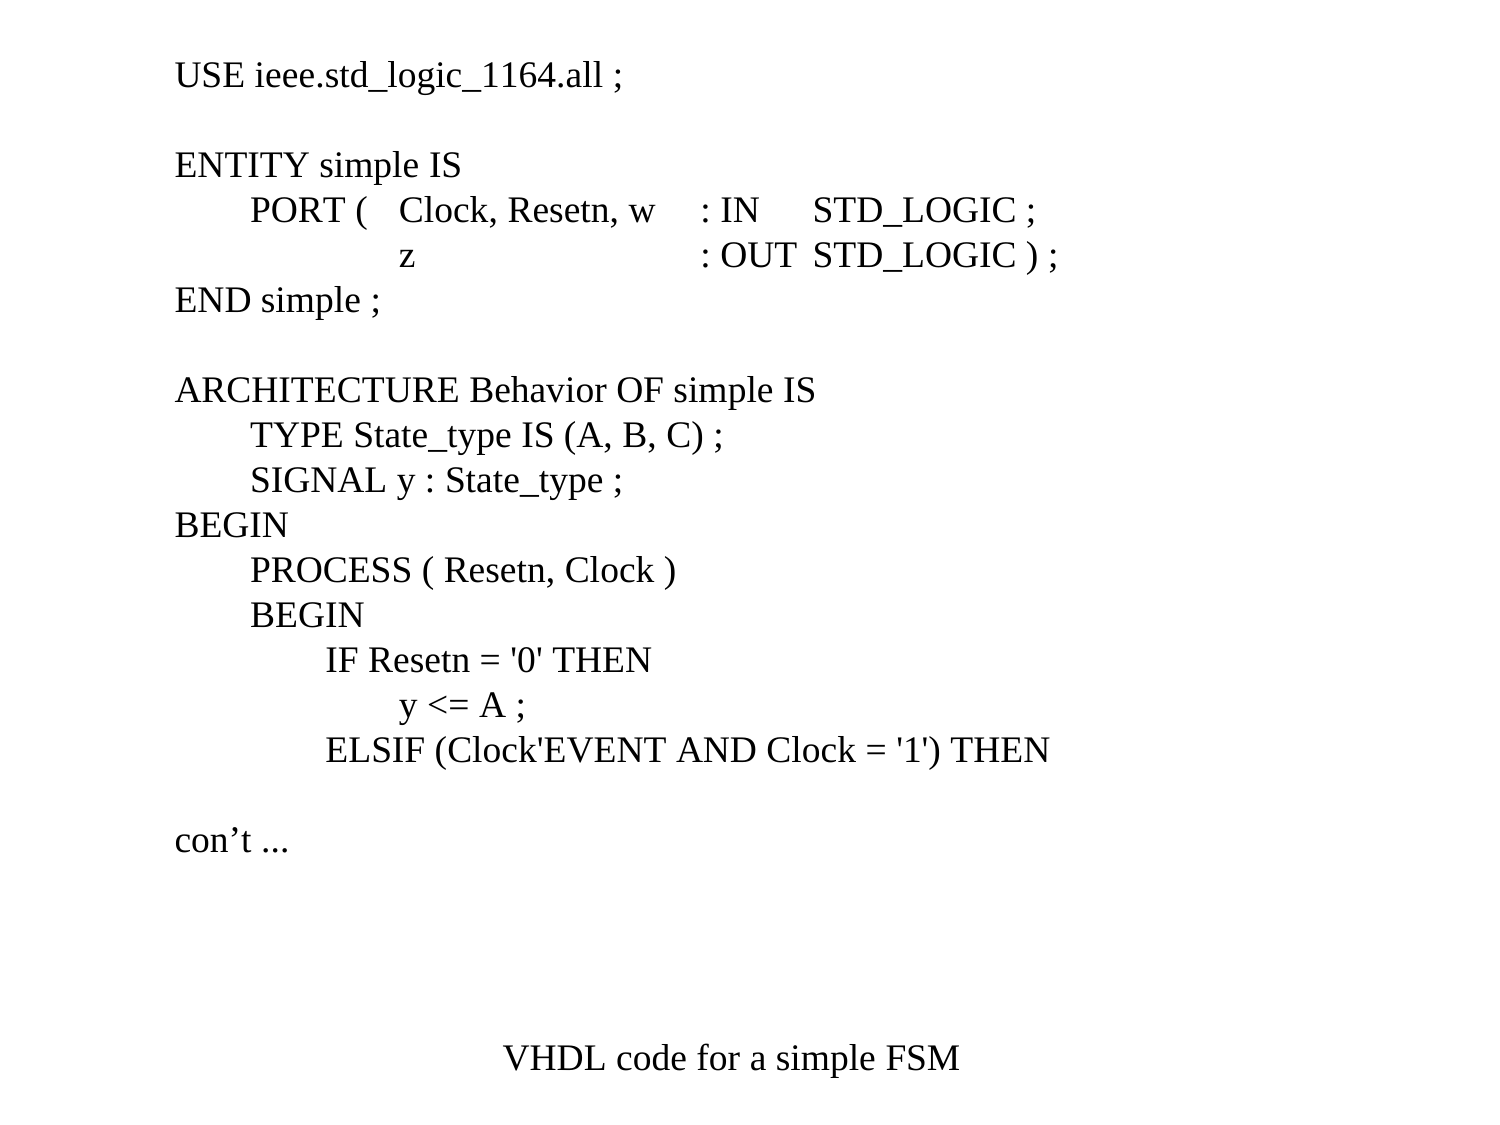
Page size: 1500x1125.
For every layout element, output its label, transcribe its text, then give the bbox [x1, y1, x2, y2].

text_box USE ieee.std_logic_1164.all ; ENTITY simple IS PORT ( Clock, Resetn, w : IN STD_LOGIC ; z : OUT STD_LOGIC ) ; END simple ; ARCHITECTURE Behavior OF simple IS TYPE State_type IS (A, B, C) ; SIGNAL y : State_type ; BEGIN PROCESS ( Resetn, Clock ) BEGIN IF Resetn = '0' THEN y <= A ; ELSIF (Clock'EVENT AND Clock = '1') THEN con’t ... [159, 42, 1090, 868]
text_box VHDL code for a simple FSM [124, 1025, 1339, 1101]
